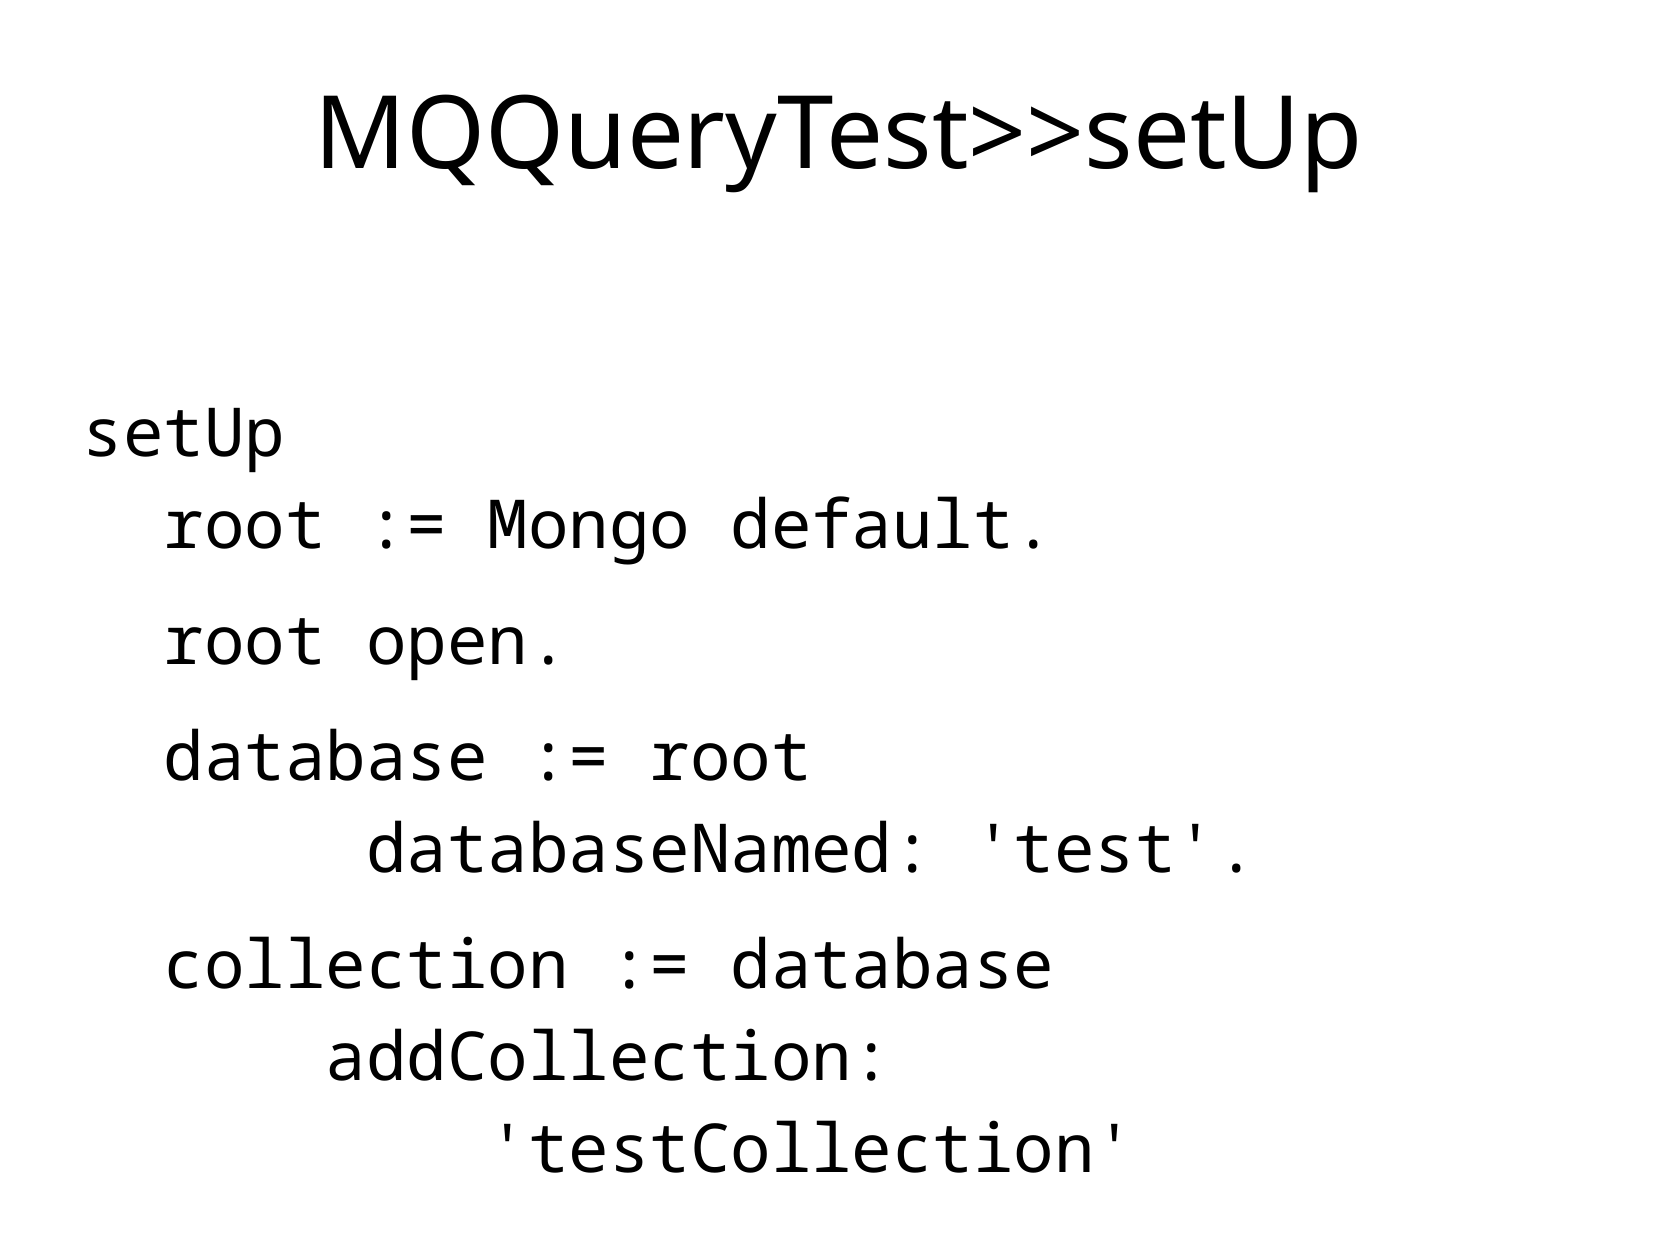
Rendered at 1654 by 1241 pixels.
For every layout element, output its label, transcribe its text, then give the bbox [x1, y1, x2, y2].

list MQQueryTest>>setUp setUp root := Mongo default. root open. database := root databaseNamed: 'test'. collection := database addCollection: 'testCollection' [82, 59, 1538, 1193]
